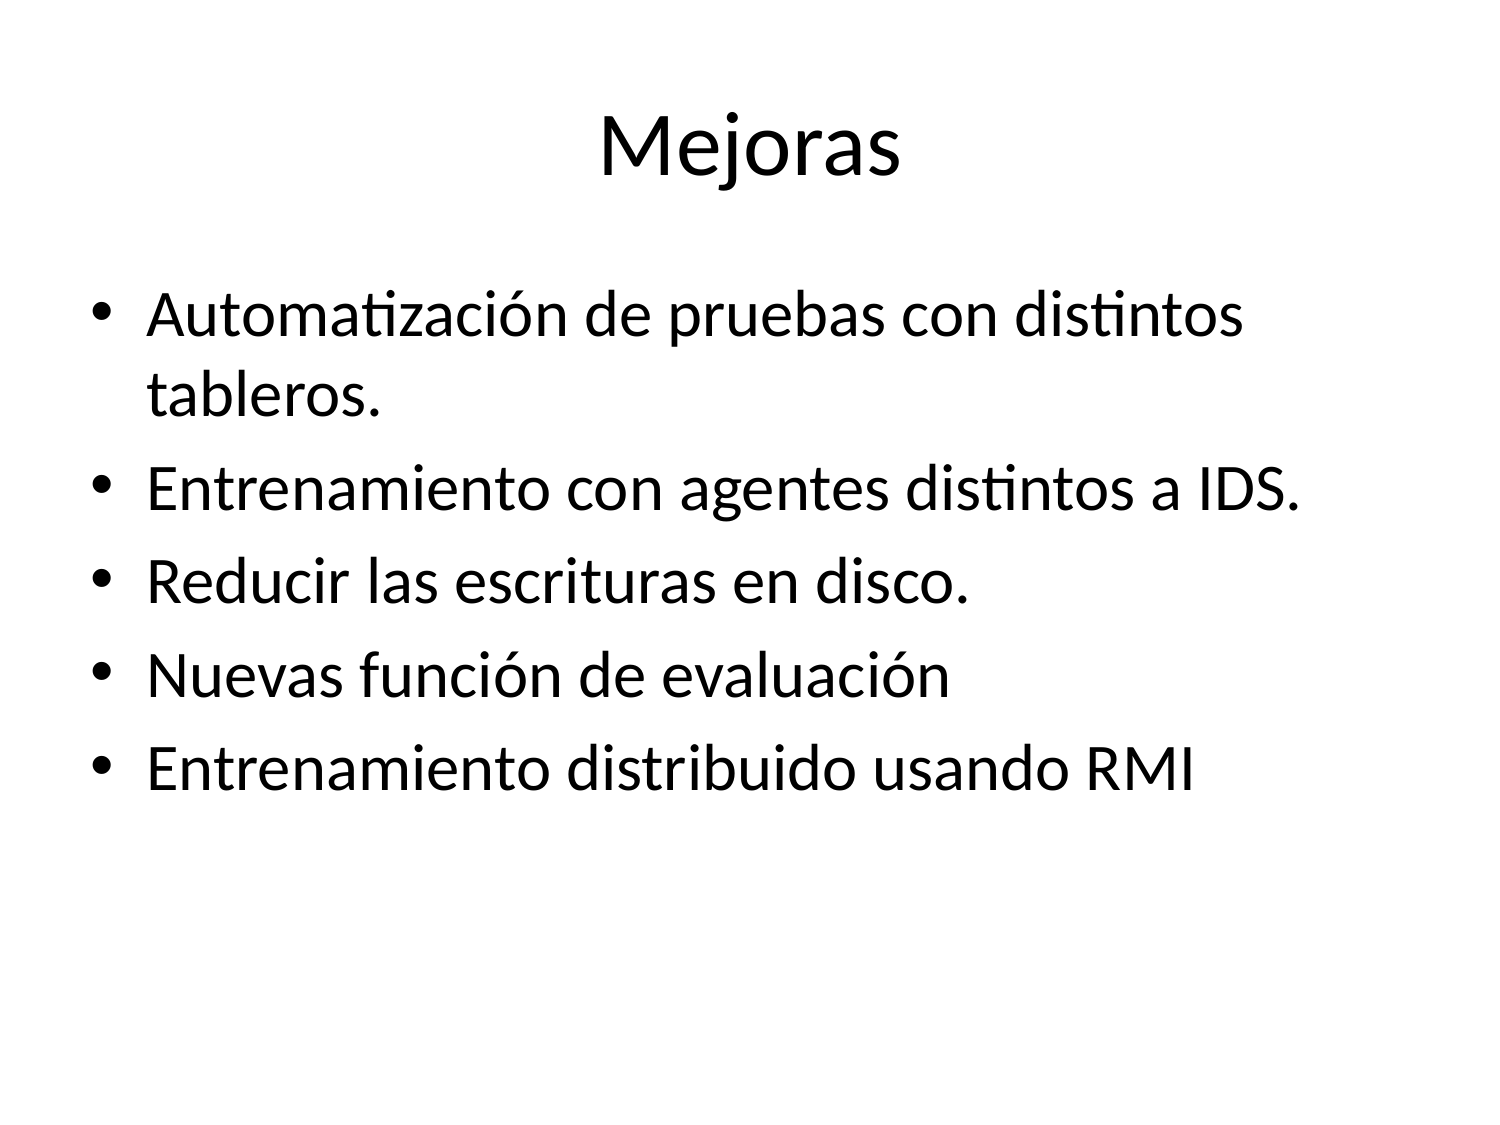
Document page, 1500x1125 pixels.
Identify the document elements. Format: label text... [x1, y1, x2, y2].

title Mejoras [75, 45, 1425, 233]
list Automatización de pruebas con distintos tableros. Entrenamiento con agentes distintos a IDS. Reducir las escrituras en disco. Nuevas función de evaluación Entrenamiento distribuido usando RMI [75, 262, 1425, 1005]
